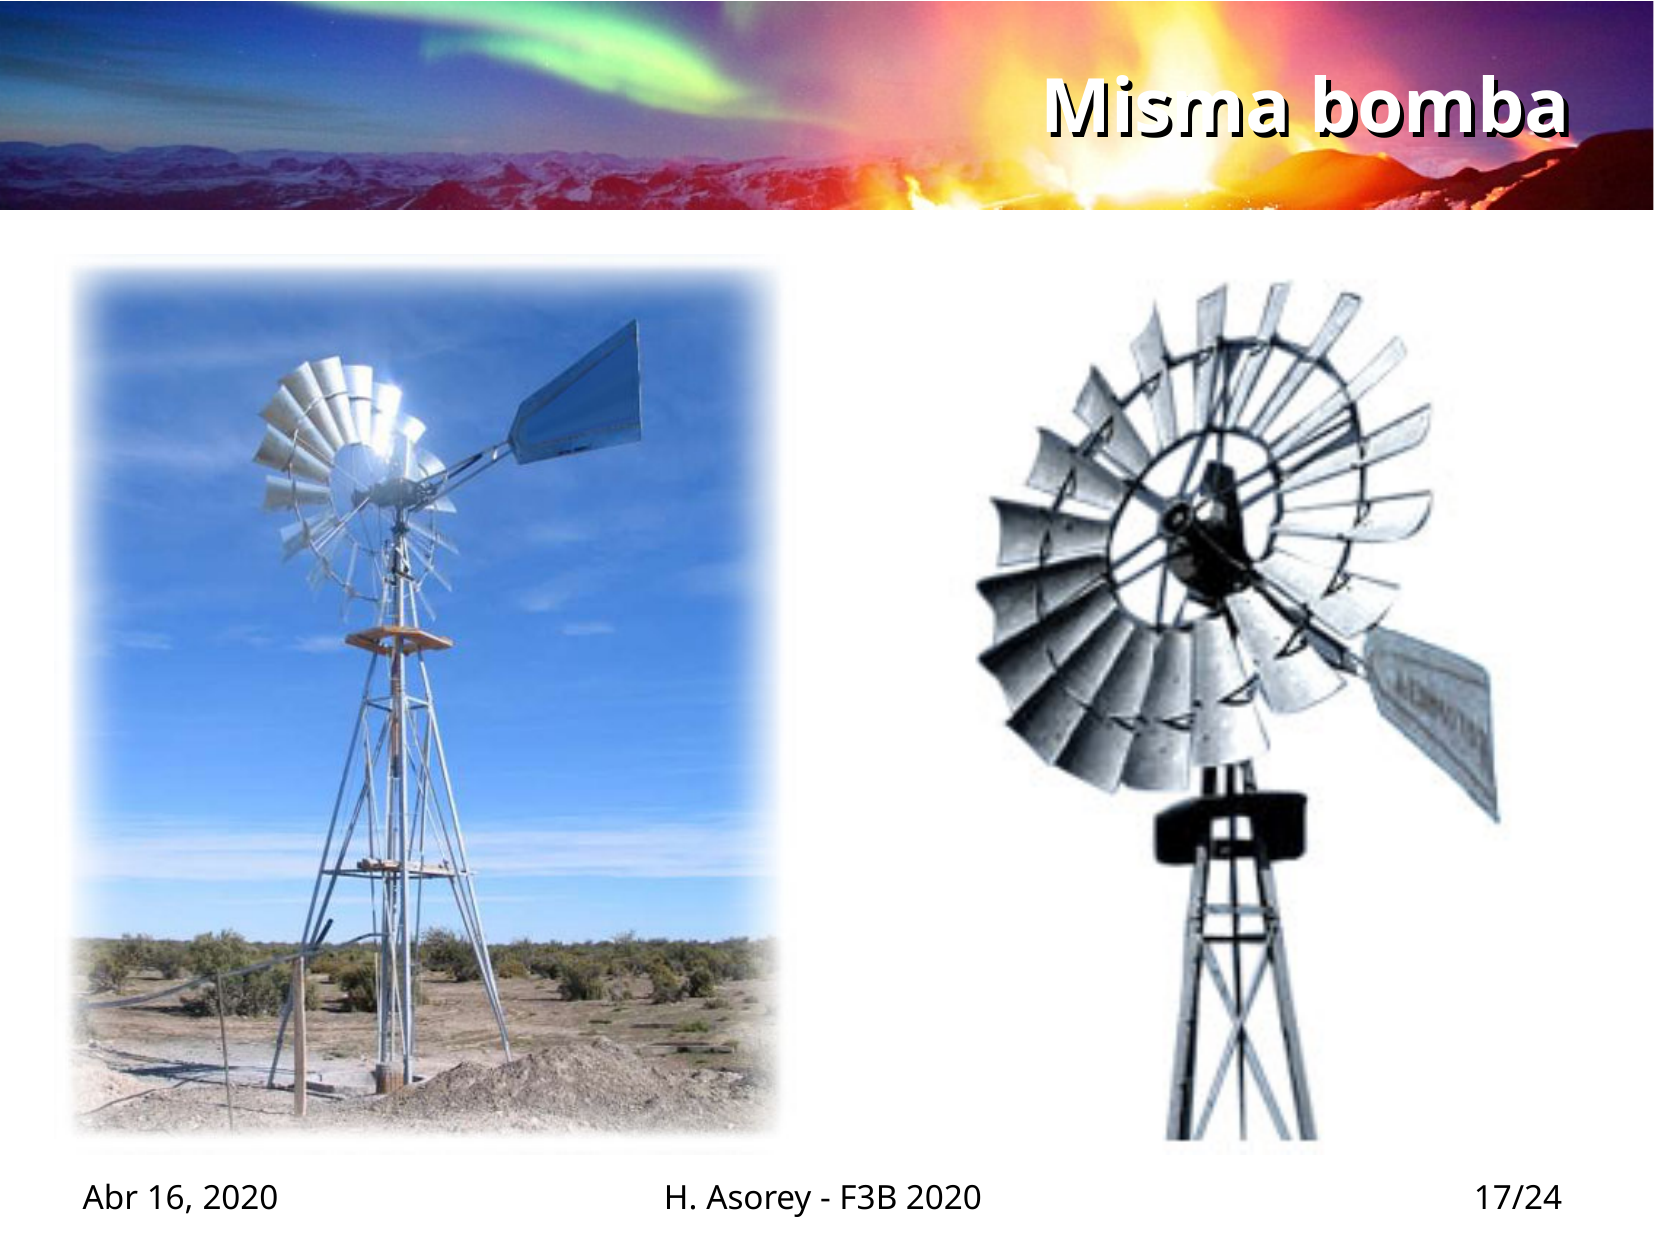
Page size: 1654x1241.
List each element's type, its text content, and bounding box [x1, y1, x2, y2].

title Misma bomba [45, 15, 1606, 191]
picture [54, 254, 797, 1156]
picture [924, 254, 1525, 1156]
picture [0, 1, 1654, 210]
